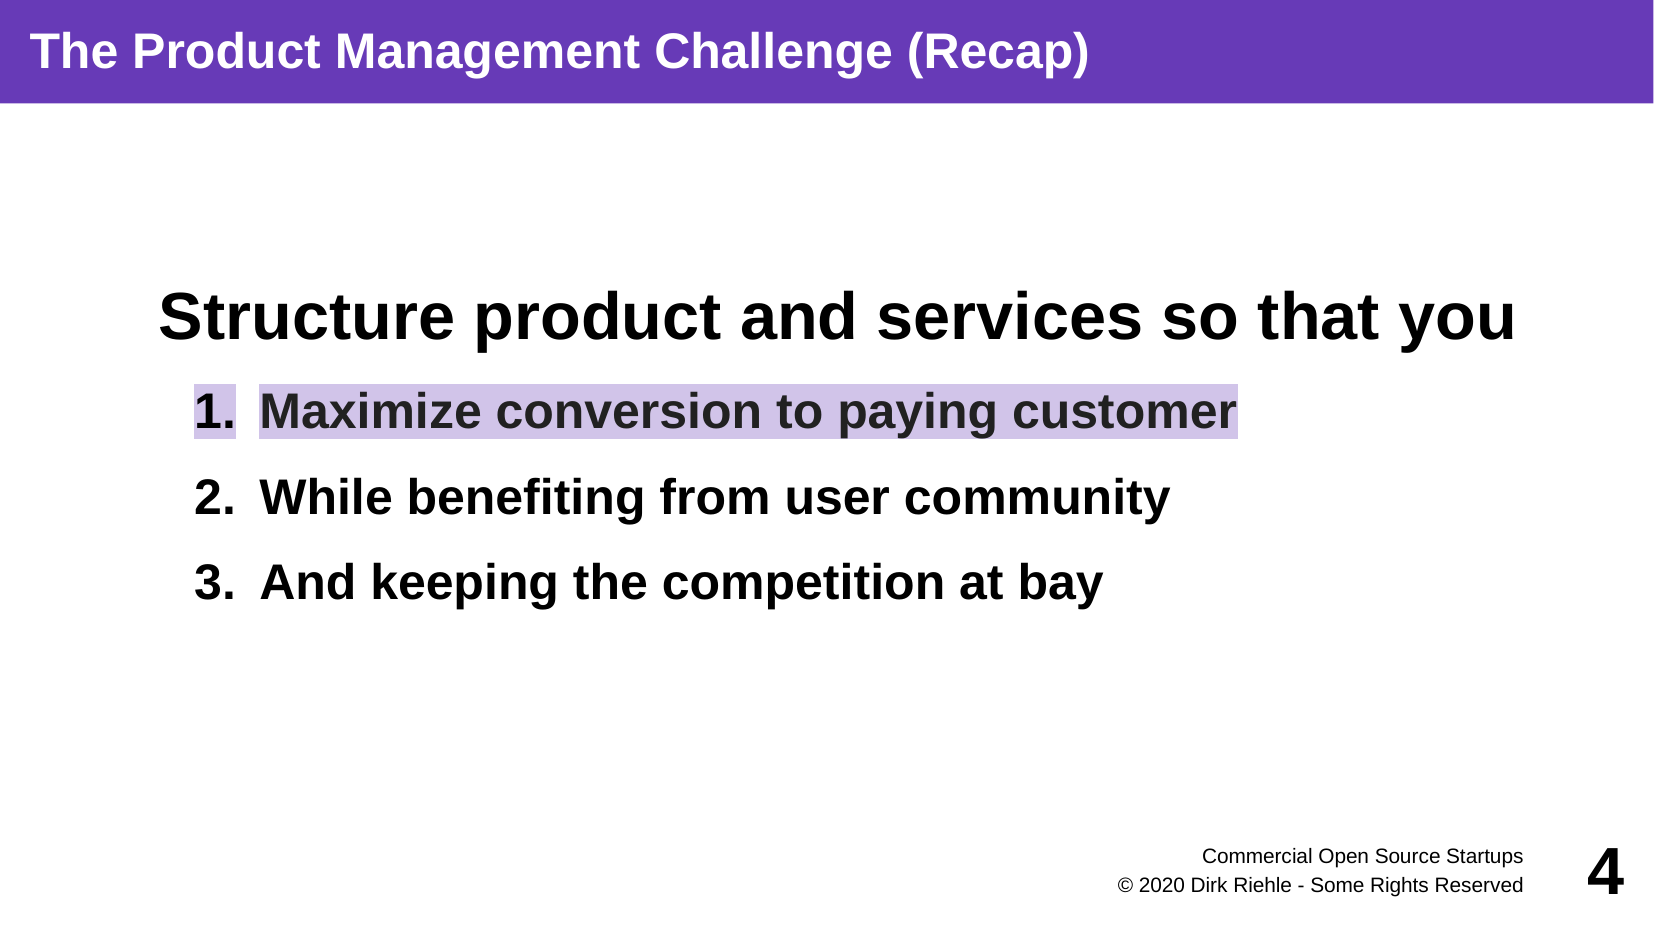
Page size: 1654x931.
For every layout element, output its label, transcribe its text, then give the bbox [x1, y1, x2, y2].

title The Product Management Challenge (Recap) [0, 0, 1654, 104]
subtitle Structure product and services so that you Maximize conversion to paying customer While benefiting from user community And keeping the competition at bay [29, 132, 1625, 813]
